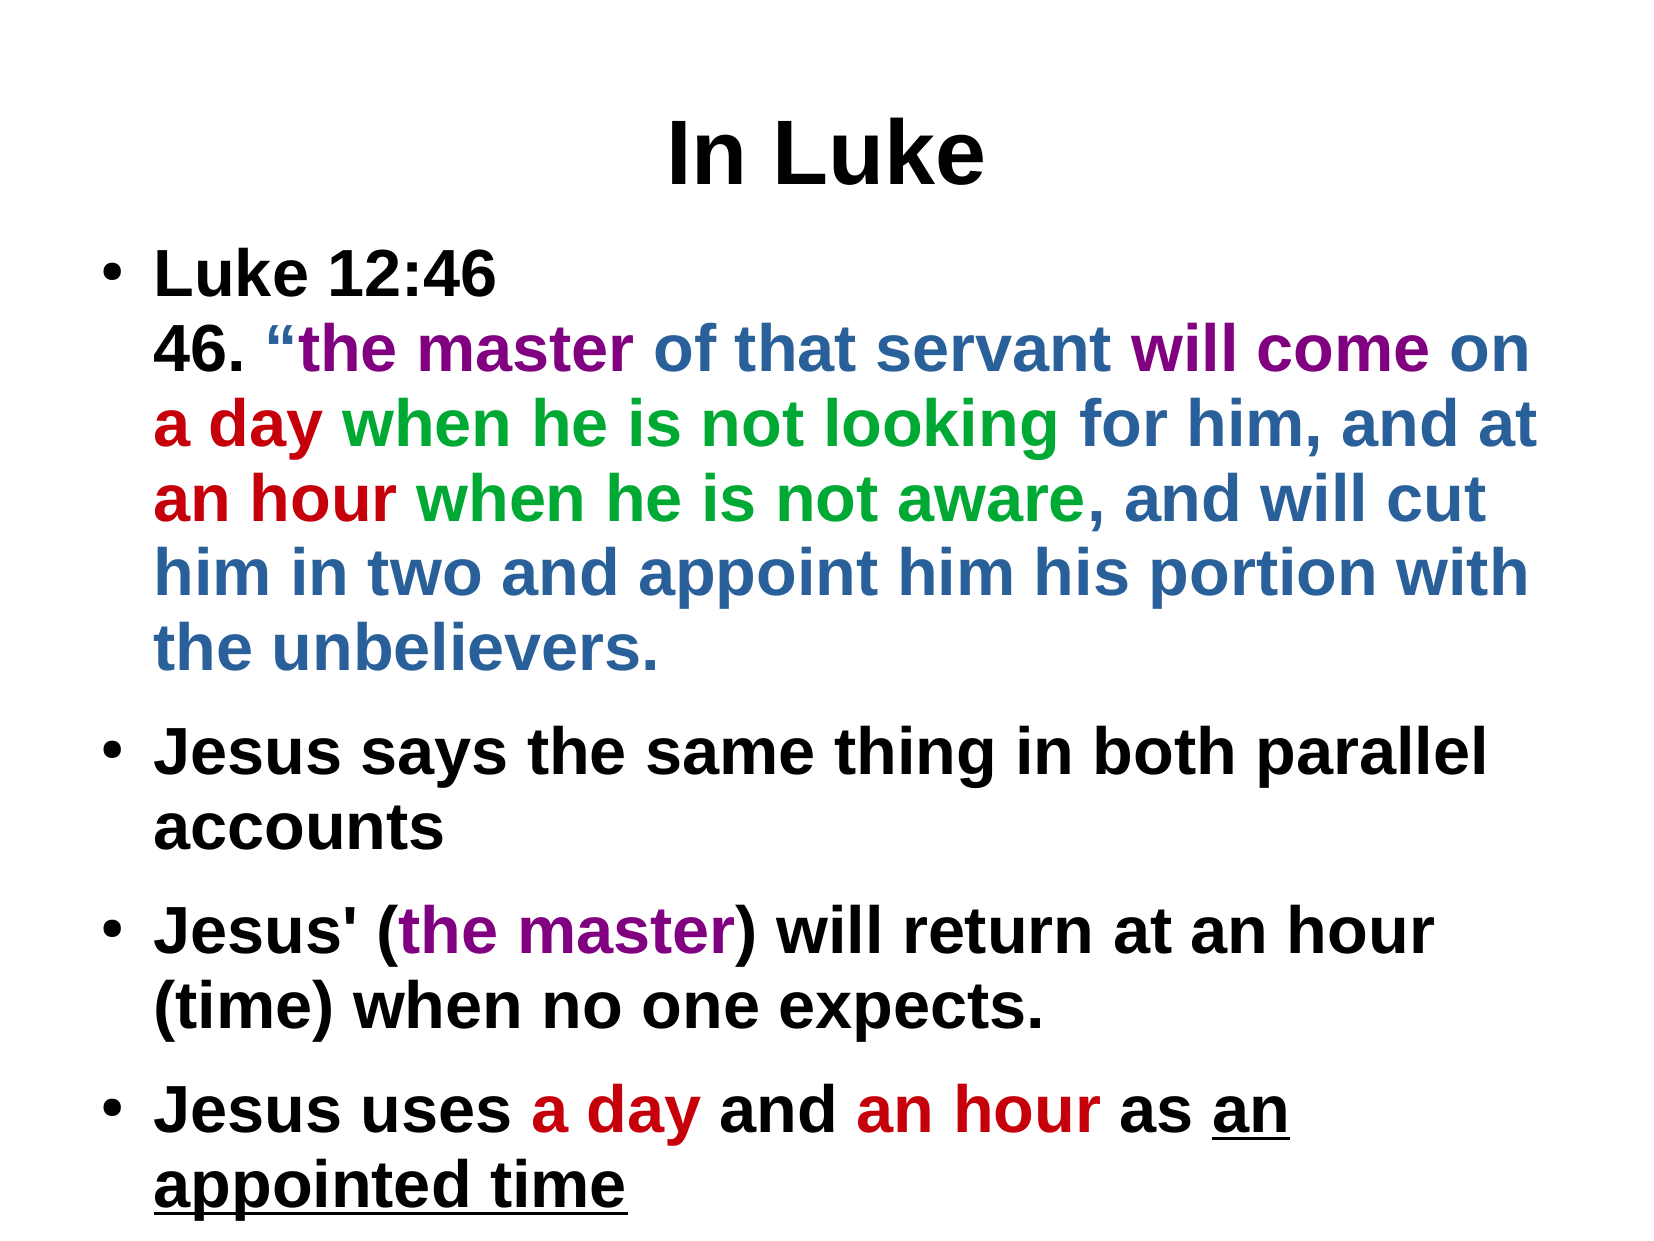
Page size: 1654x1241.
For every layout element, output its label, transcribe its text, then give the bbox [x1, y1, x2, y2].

title In Luke [82, 49, 1571, 236]
list Luke 12:46 46. “the master of that servant will come on a day when he is not looking for him, and at an hour when he is not aware, and will cut him in two and appoint him his portion with the unbelievers. Jesus says the same thing in both parallel accounts Jesus' (the master) will return at an hour (time) when no one expects. Jesus uses a day and an hour as an appointed time [82, 236, 1571, 1241]
